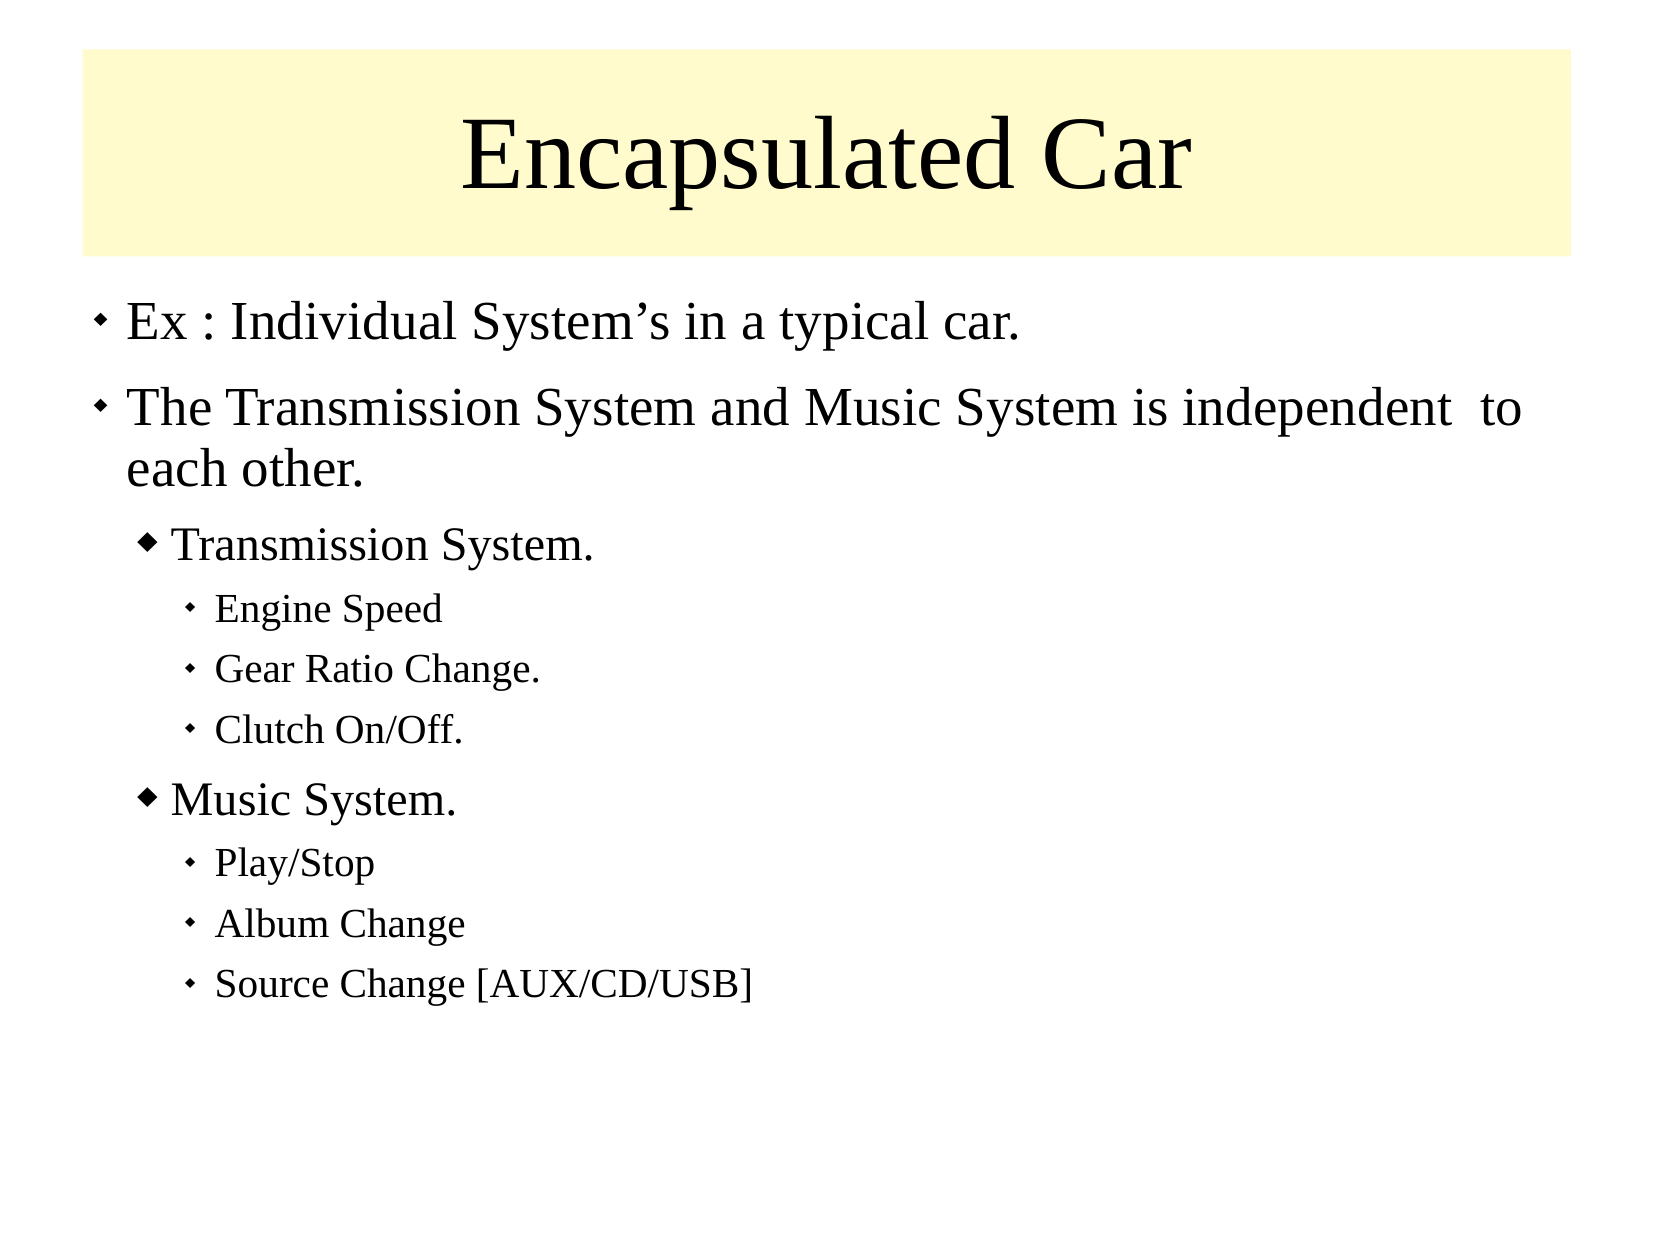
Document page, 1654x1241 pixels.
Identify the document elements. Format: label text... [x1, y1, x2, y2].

list Ex : Individual System’s in a typical car. The Transmission System and Music System is independent to each other. Transmission System. Engine Speed Gear Ratio Change. Clutch On/Off. Music System. Play/Stop Album Change Source Change [AUX/CD/USB] [82, 290, 1571, 1010]
title Encapsulated Car [82, 49, 1571, 257]
